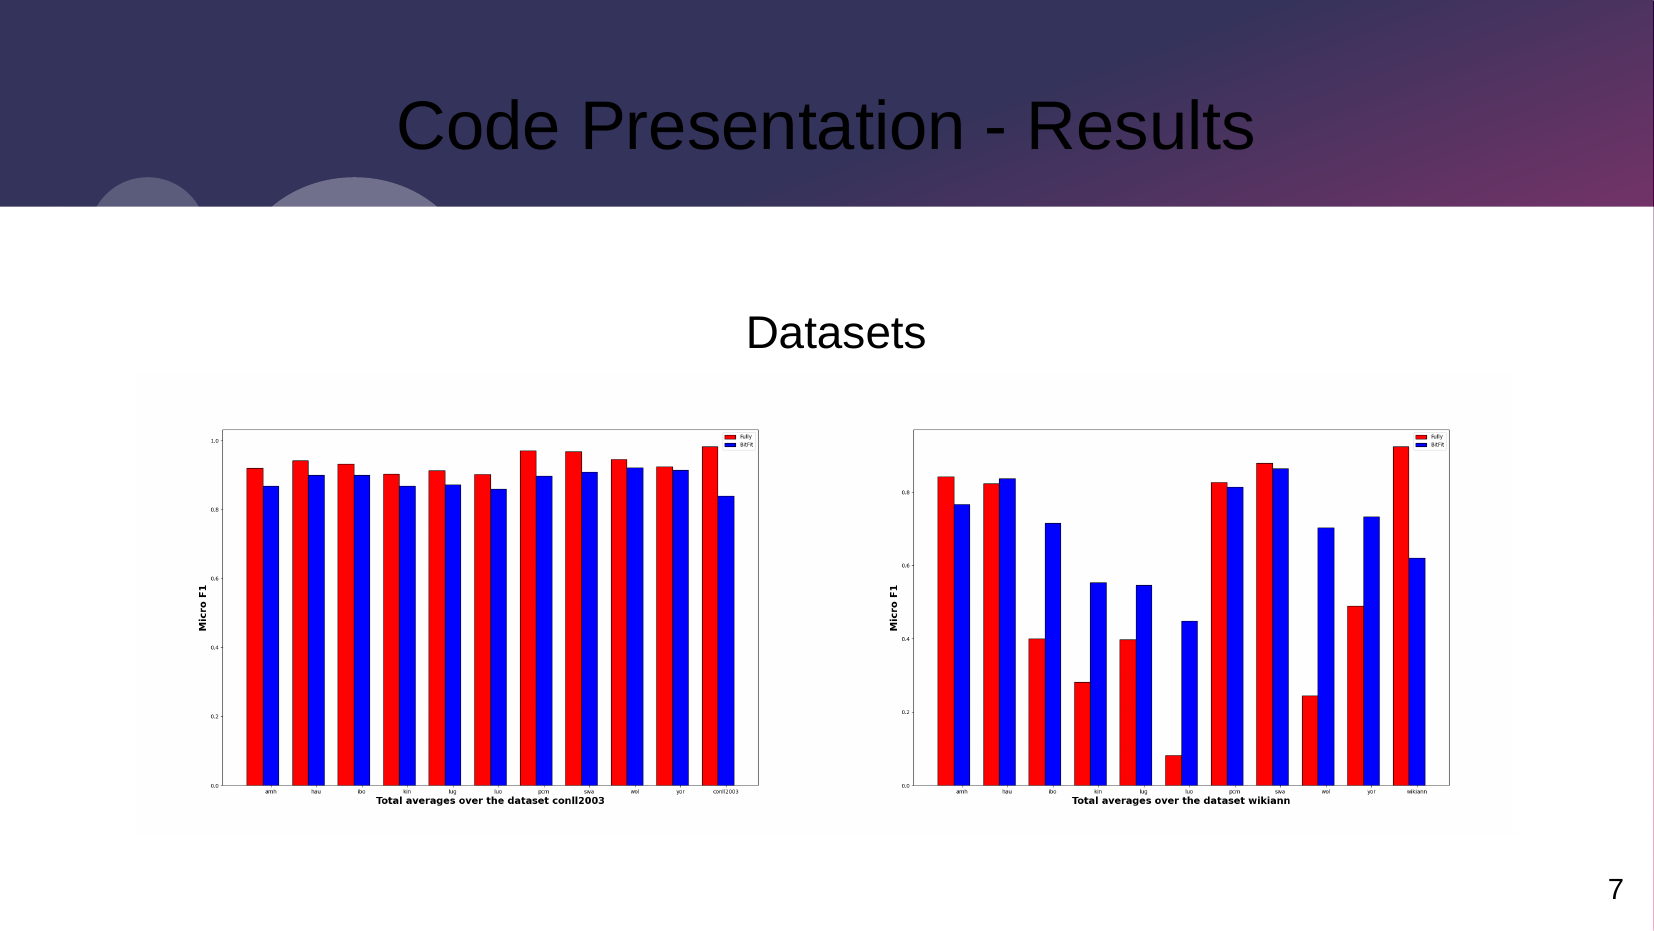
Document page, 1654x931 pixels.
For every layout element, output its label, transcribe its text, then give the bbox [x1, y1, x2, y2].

picture [136, 374, 1518, 836]
title Code Presentation - Results [88, 44, 1565, 207]
text_box Datasets [630, 300, 1043, 367]
